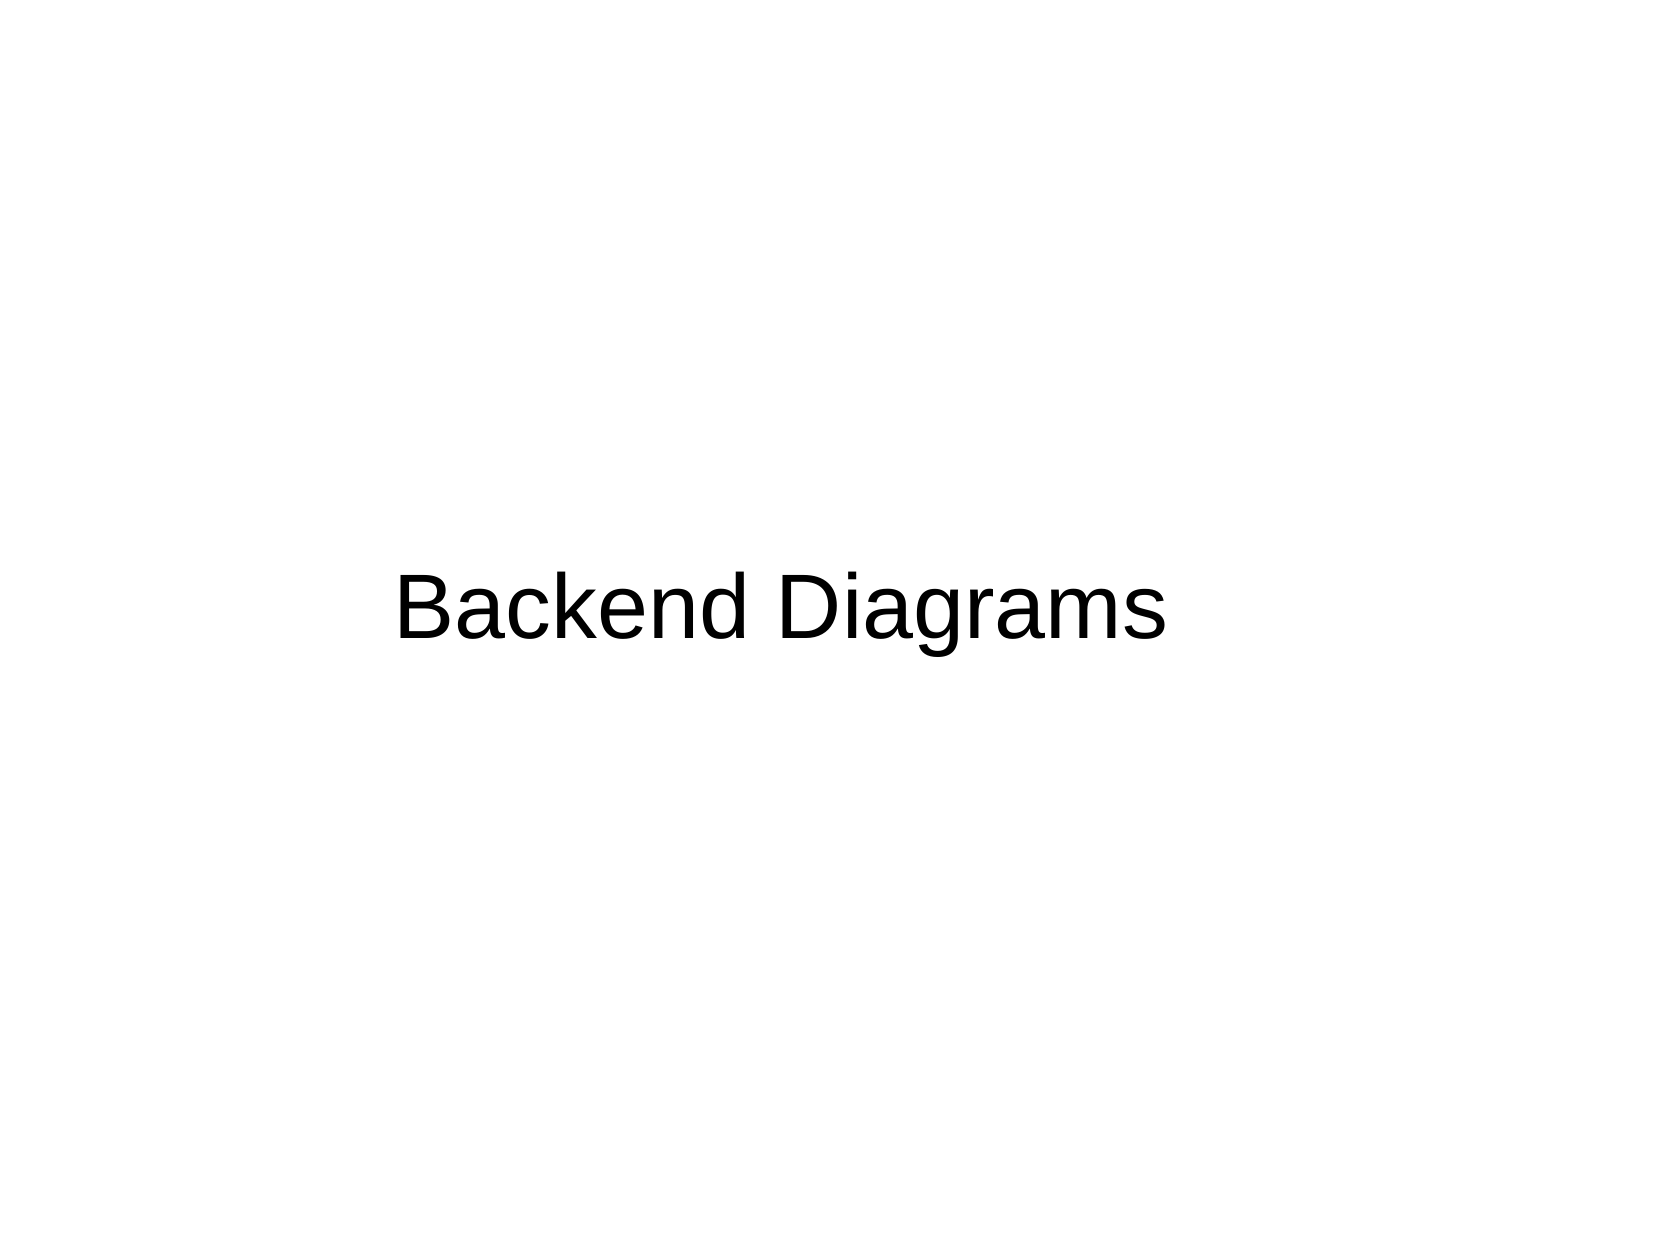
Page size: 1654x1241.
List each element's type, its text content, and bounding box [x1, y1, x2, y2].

title Backend Diagrams [37, 503, 1526, 711]
